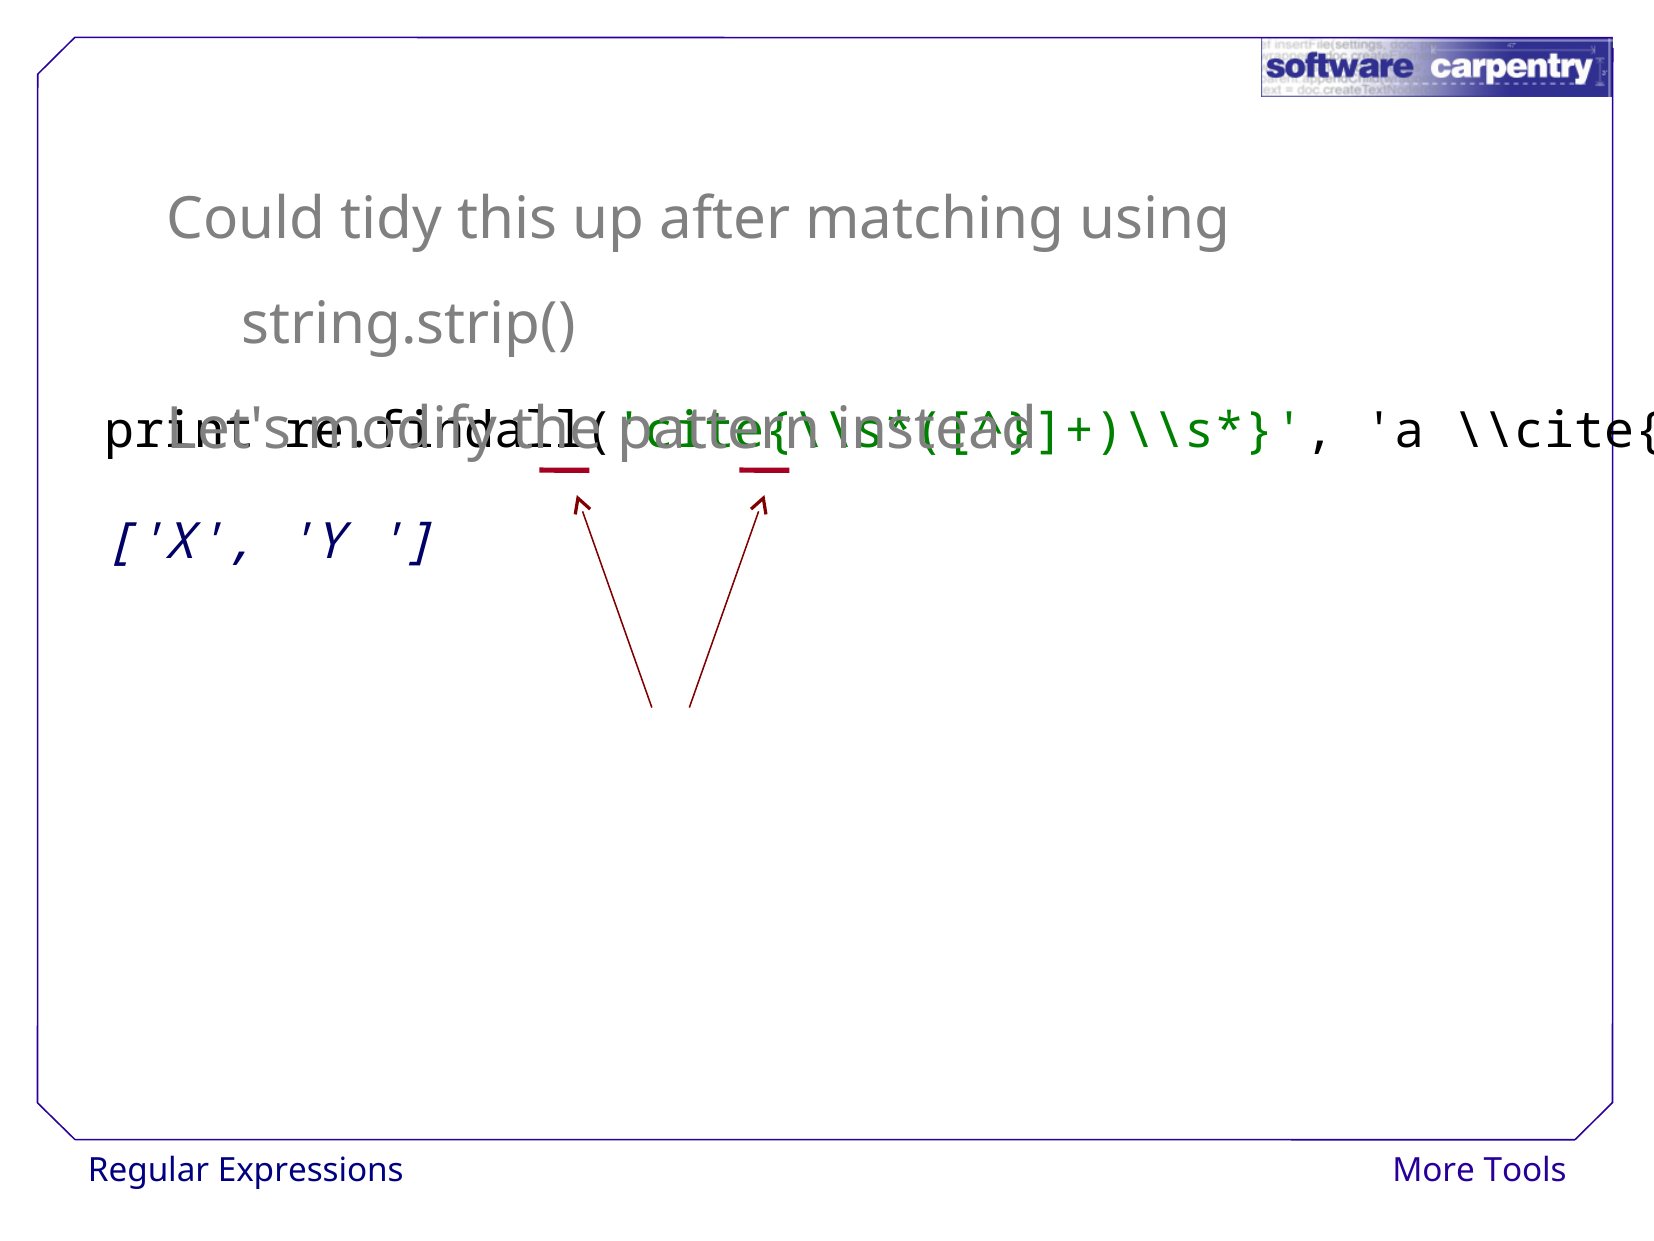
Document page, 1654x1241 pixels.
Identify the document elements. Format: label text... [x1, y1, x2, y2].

text_box Could tidy this up after matching using string.strip() Let's modify the pattern instead [151, 138, 1530, 469]
text_box print re.findall('cite{\\s*([^}]+)\\s*}', 'a \\cite{ X} b \\cite{Y } c') ['X', 'Y '] [89, 395, 1511, 583]
picture [1261, 39, 1613, 97]
